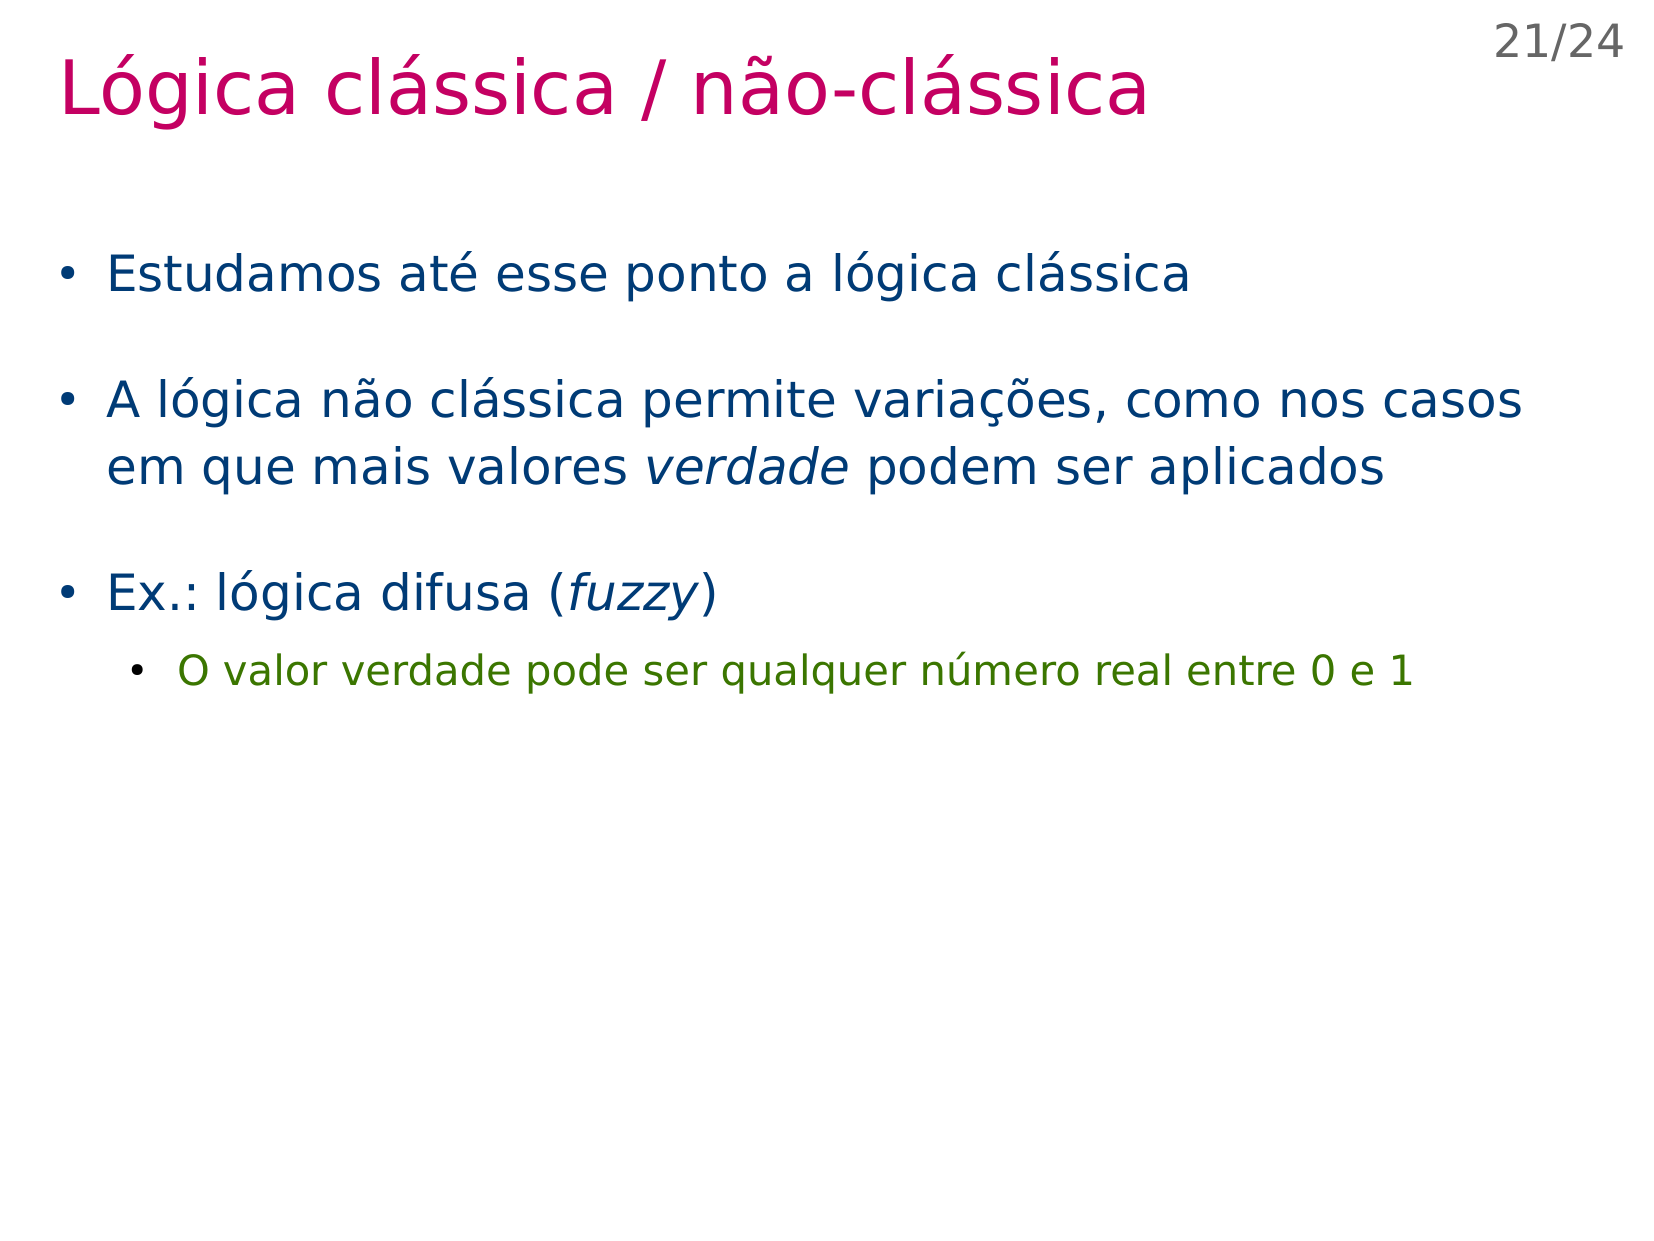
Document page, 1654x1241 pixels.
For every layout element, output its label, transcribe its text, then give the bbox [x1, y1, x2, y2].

title Lógica clássica / não-clássica [59, 29, 1625, 148]
list Estudamos até esse ponto a lógica clássica A lógica não clássica permite variações, como nos casos em que mais valores verdade podem ser aplicados Ex.: lógica difusa (fuzzy) O valor verdade pode ser qualquer número real entre 0 e 1 [59, 236, 1595, 1211]
